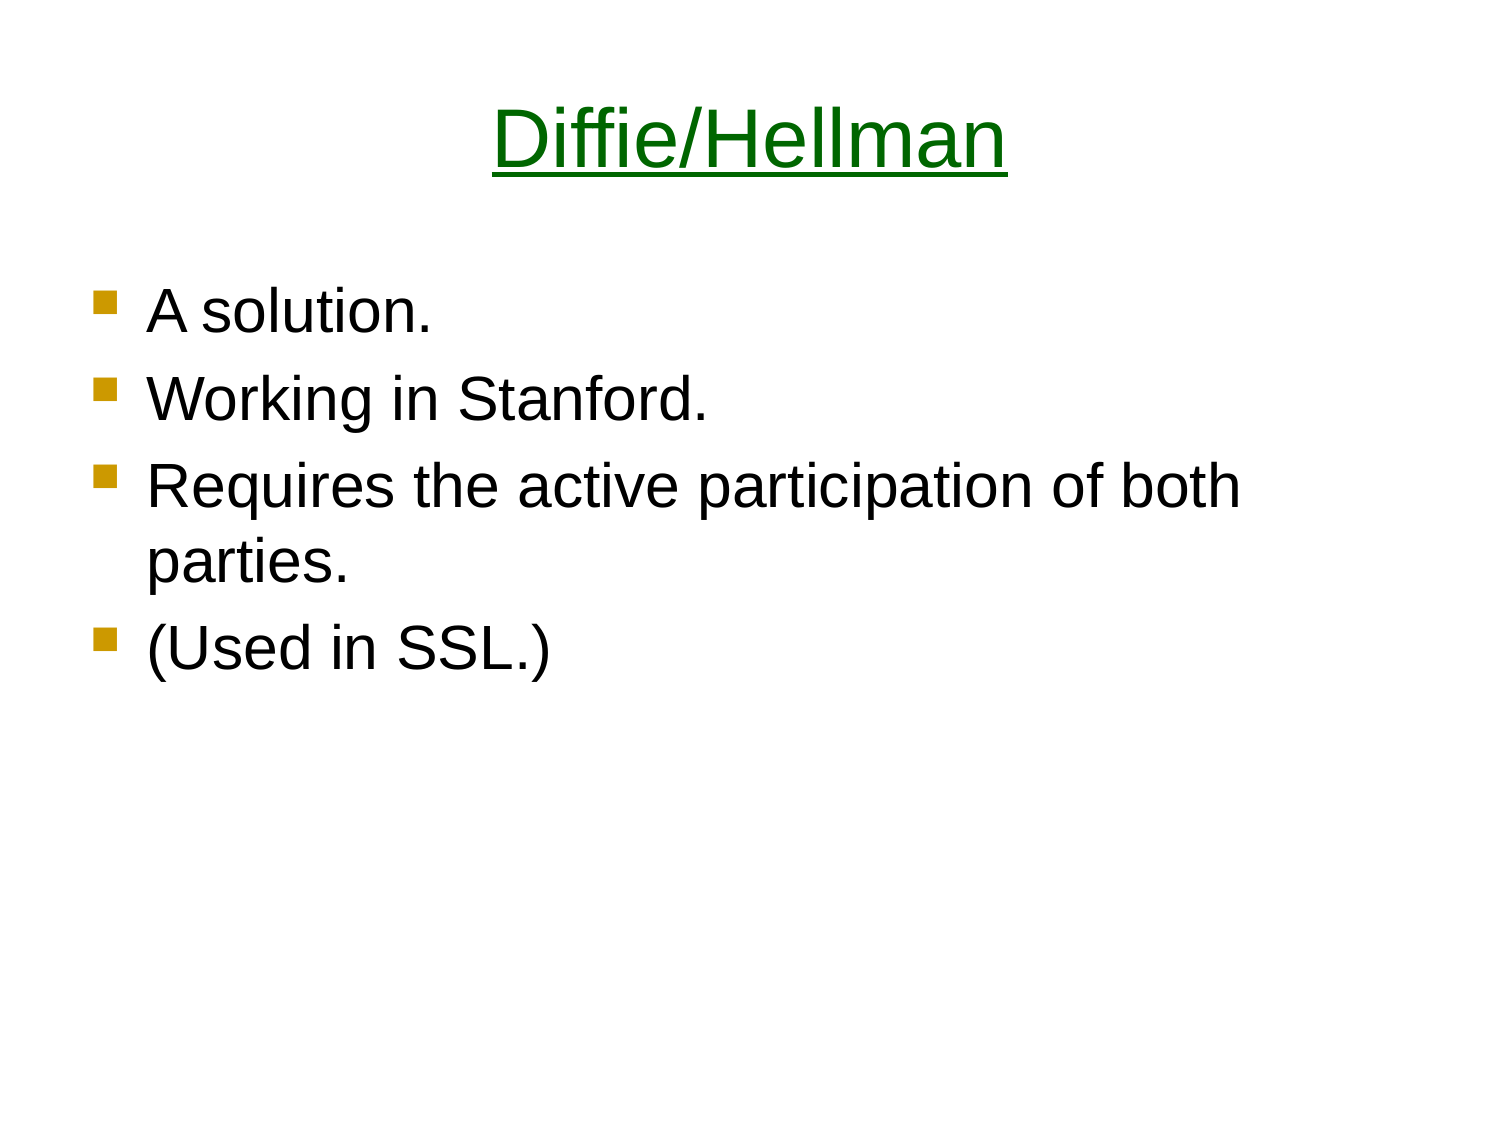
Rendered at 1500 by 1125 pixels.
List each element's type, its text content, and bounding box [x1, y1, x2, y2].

title Diffie/Hellman [75, 88, 1425, 190]
list A solution. Working in Stanford. Requires the active participation of both parties. (Used in SSL.) [75, 262, 1425, 1006]
